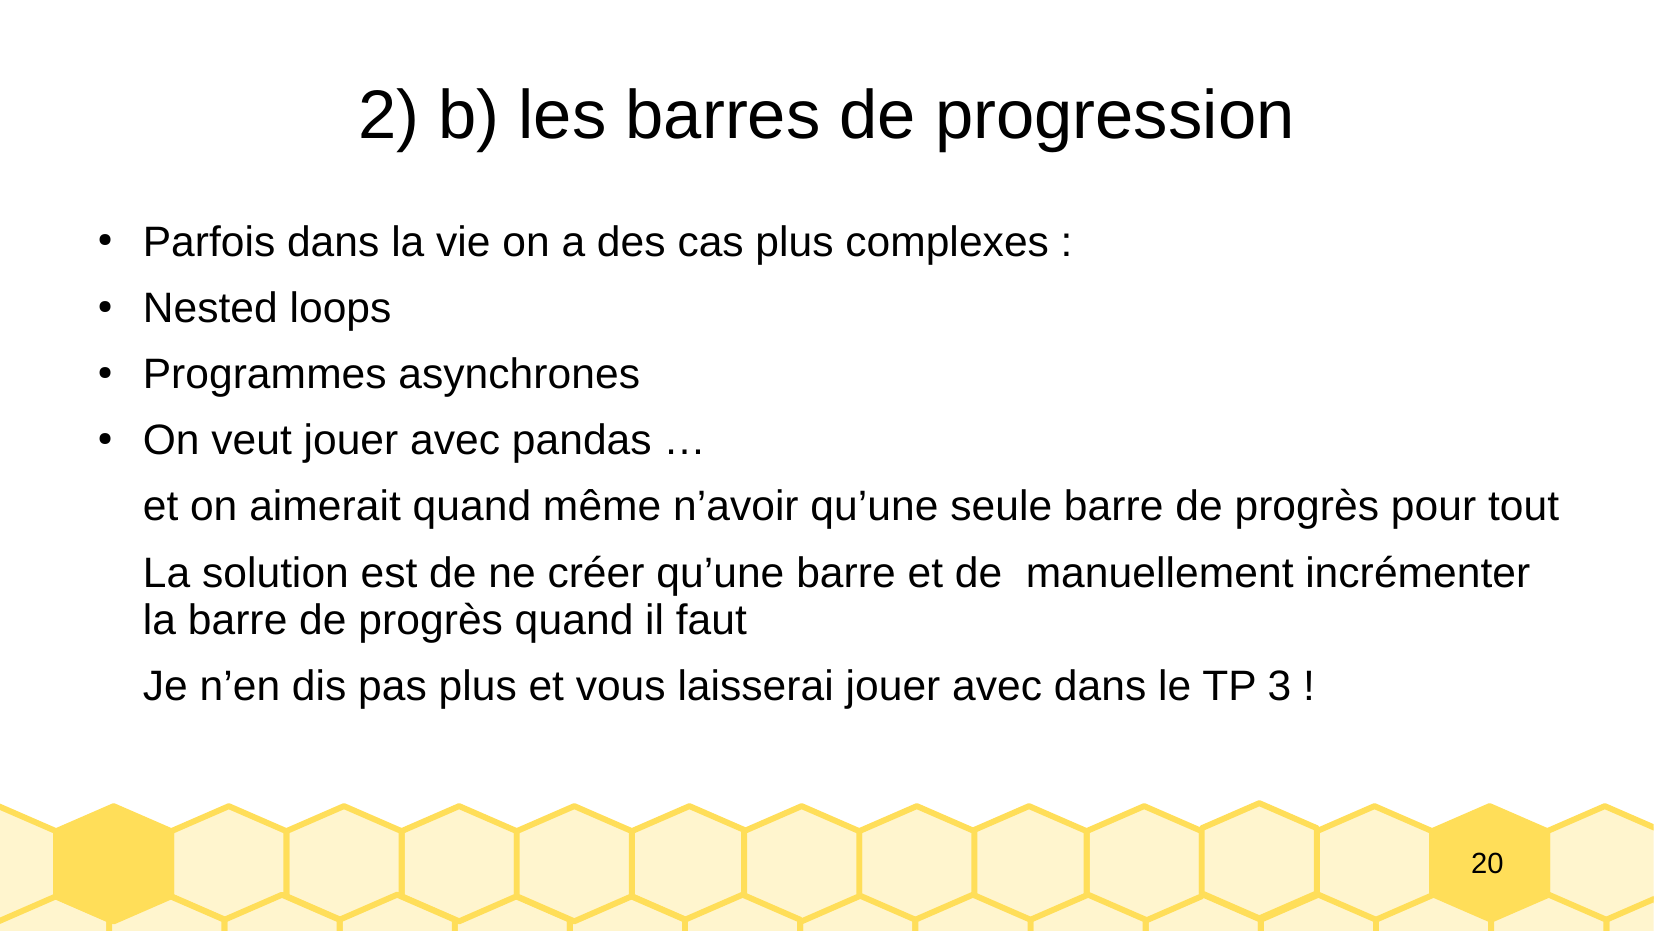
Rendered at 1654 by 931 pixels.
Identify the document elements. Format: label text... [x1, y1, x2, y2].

title 2) b) les barres de progression [82, 37, 1571, 193]
list Parfois dans la vie on a des cas plus complexes : Nested loops Programmes asynchrones On veut jouer avec pandas … et on aimerait quand même n’avoir qu’une seule barre de progrès pour tout La solution est de ne créer qu’une barre et de manuellement incrémenter la barre de progrès quand il faut Je n’en dis pas plus et vous laisserai jouer avec dans le TP 3 ! [82, 217, 1571, 758]
